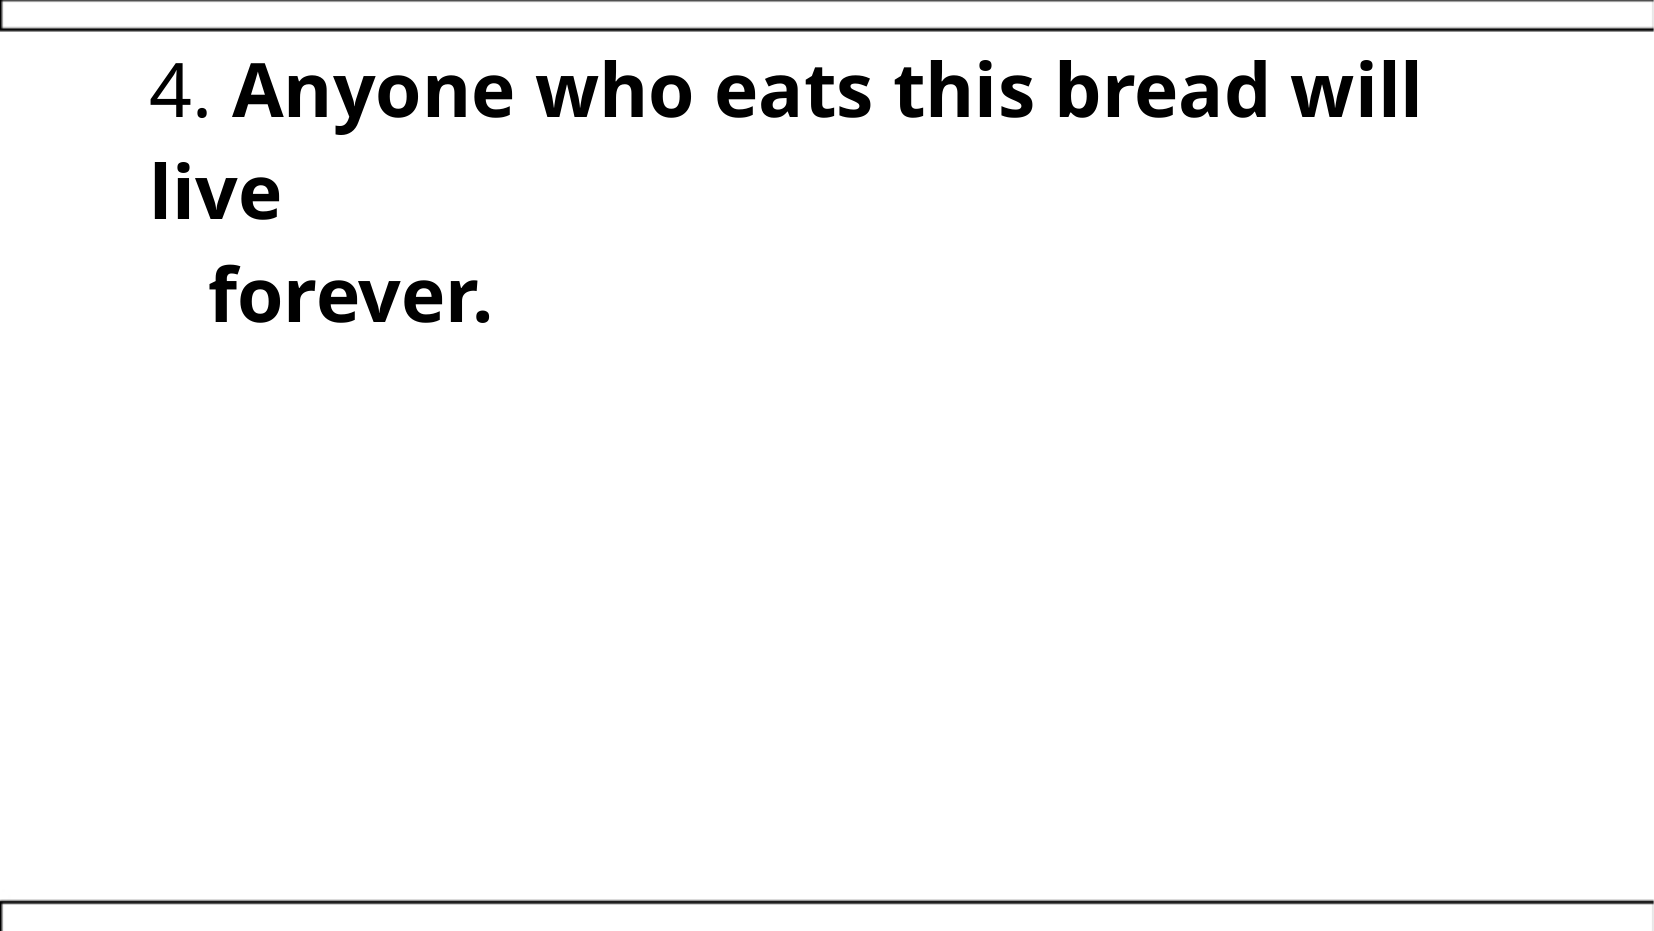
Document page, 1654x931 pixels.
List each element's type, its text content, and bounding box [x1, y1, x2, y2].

text_box 4. Anyone who eats this bread will live forever. [135, 30, 1531, 256]
picture [0, 0, 1654, 931]
